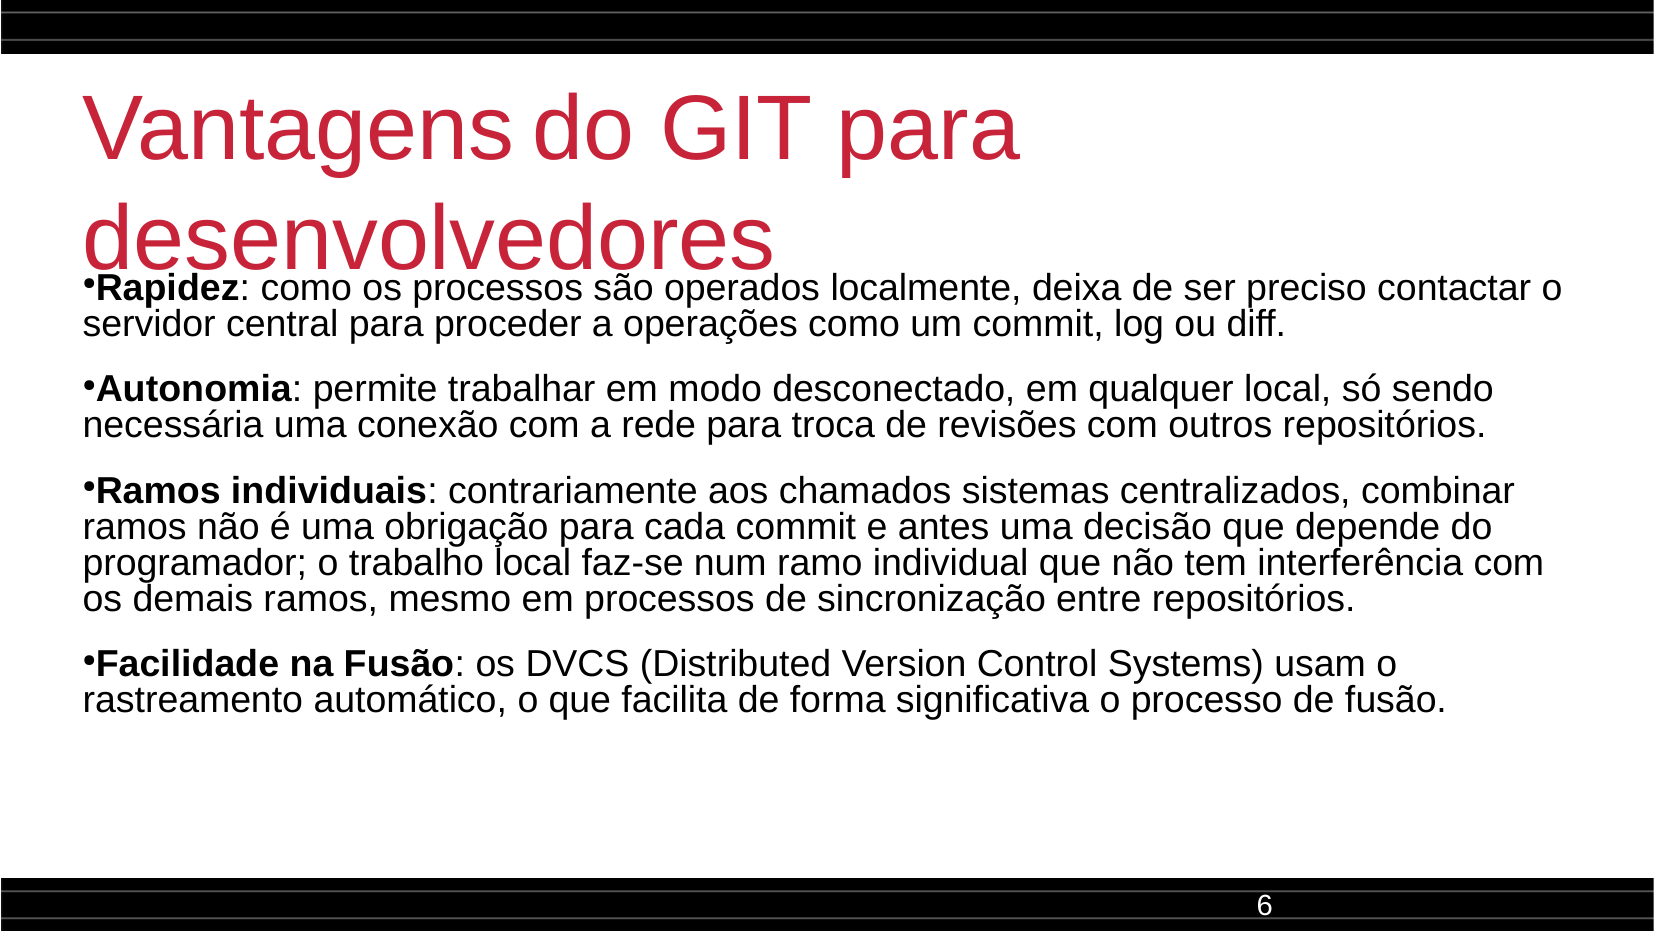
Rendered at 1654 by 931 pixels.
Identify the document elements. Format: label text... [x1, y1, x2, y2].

title Vantagens do GIT para desenvolvedores [82, 67, 1571, 271]
list Rapidez: como os processos são operados localmente, deixa de ser preciso contactar o servidor central para proceder a operações como um commit, log ou diff. Autonomia: permite trabalhar em modo desconectado, em qualquer local, só sendo necessária uma conexão com a rede para troca de revisões com outros repositórios. Ramos individuais: contrariamente aos chamados sistemas centralizados, combinar ramos não é uma obrigação para cada commit e antes uma decisão que depende do programador; o trabalho local faz-se num ramo individual que não tem interferência com os demais ramos, mesmo em processos de sincronização entre repositórios. Facilidade na Fusão: os DVCS (Distributed Version Control Systems) usam o rastreamento automático, o que facilita de forma significativa o processo de fusão. [82, 271, 1571, 758]
